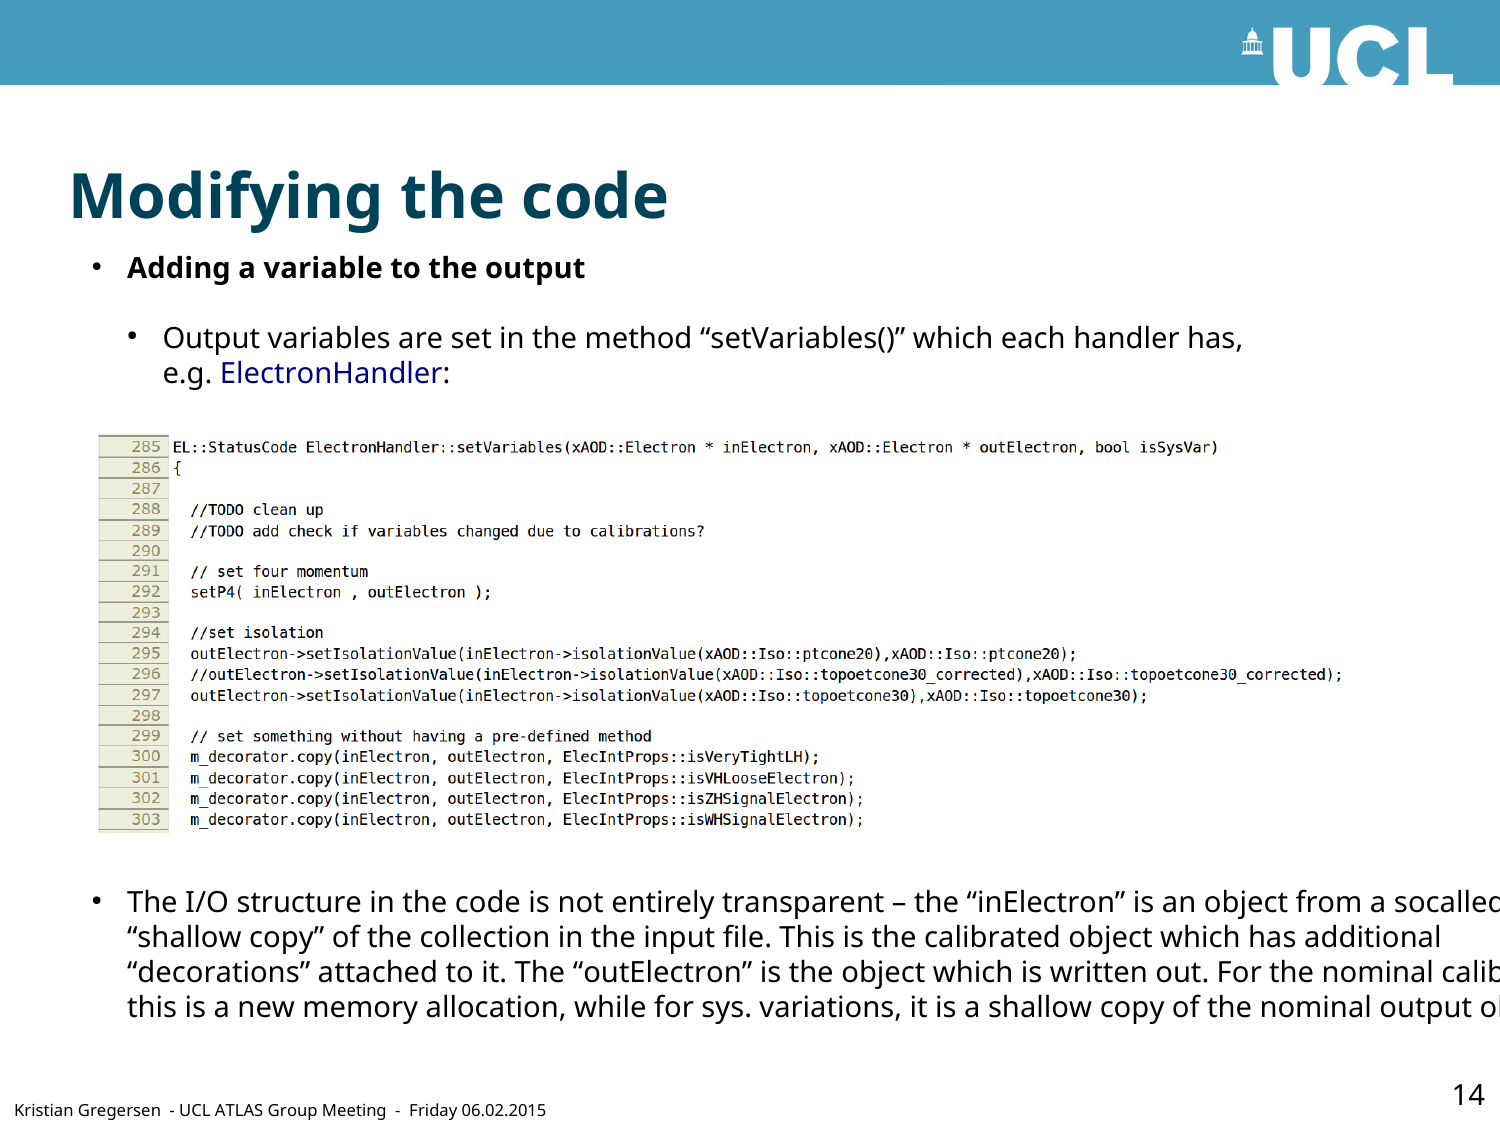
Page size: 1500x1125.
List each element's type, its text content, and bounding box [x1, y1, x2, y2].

picture [94, 434, 1400, 833]
title Modifying the code [54, 148, 1447, 378]
picture [0, 0, 1500, 85]
text_box Adding a variable to the output Output variables are set in the method “setVariables()” which each handler has, e.g. ElectronHandler: The I/O structure in the code is not entirely transparent – the “inElectron” is an object from a socalled “shallow copy” of the collection in the input file. This is the calibrated object which has additional “decorations” attached to it. The “outElectron” is the object which is written out. For the nominal calibration, this is a new memory allocation, while for sys. variations, it is a shallow copy of the nominal output object. [76, 242, 1498, 1070]
